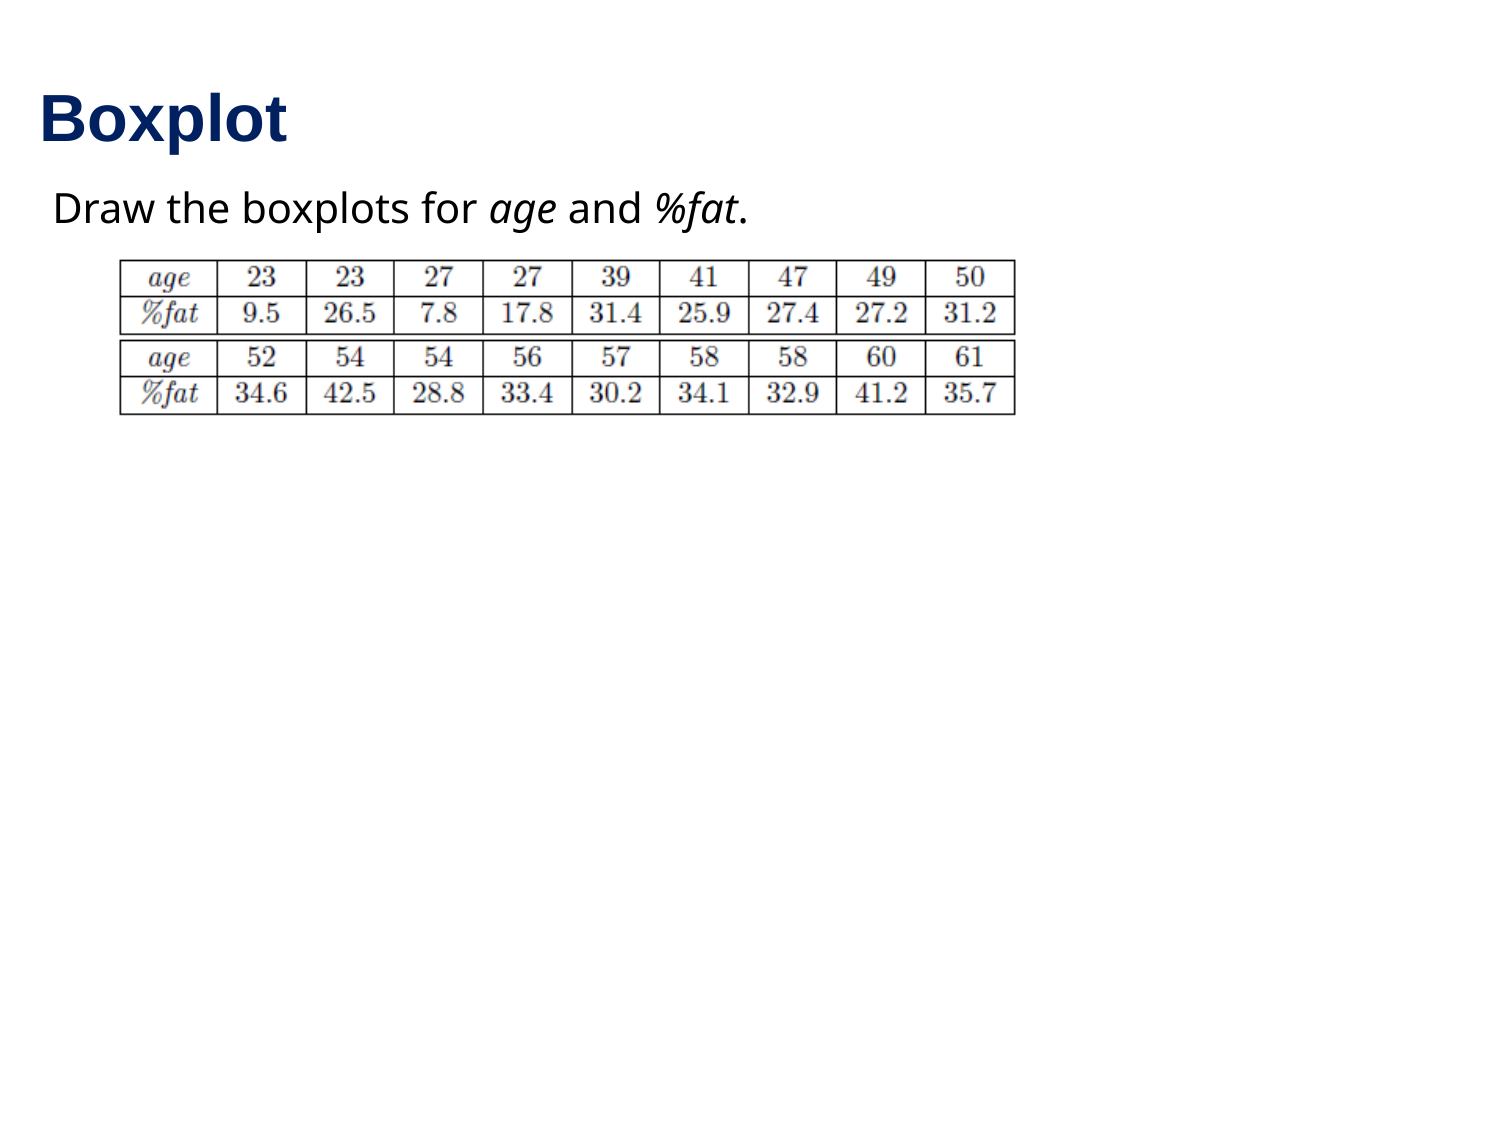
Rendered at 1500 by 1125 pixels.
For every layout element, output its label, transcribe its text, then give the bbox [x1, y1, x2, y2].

title Boxplot [24, 24, 1096, 162]
picture [112, 249, 1022, 420]
list Draw the boxplots for age and %fat. [37, 174, 1212, 250]
